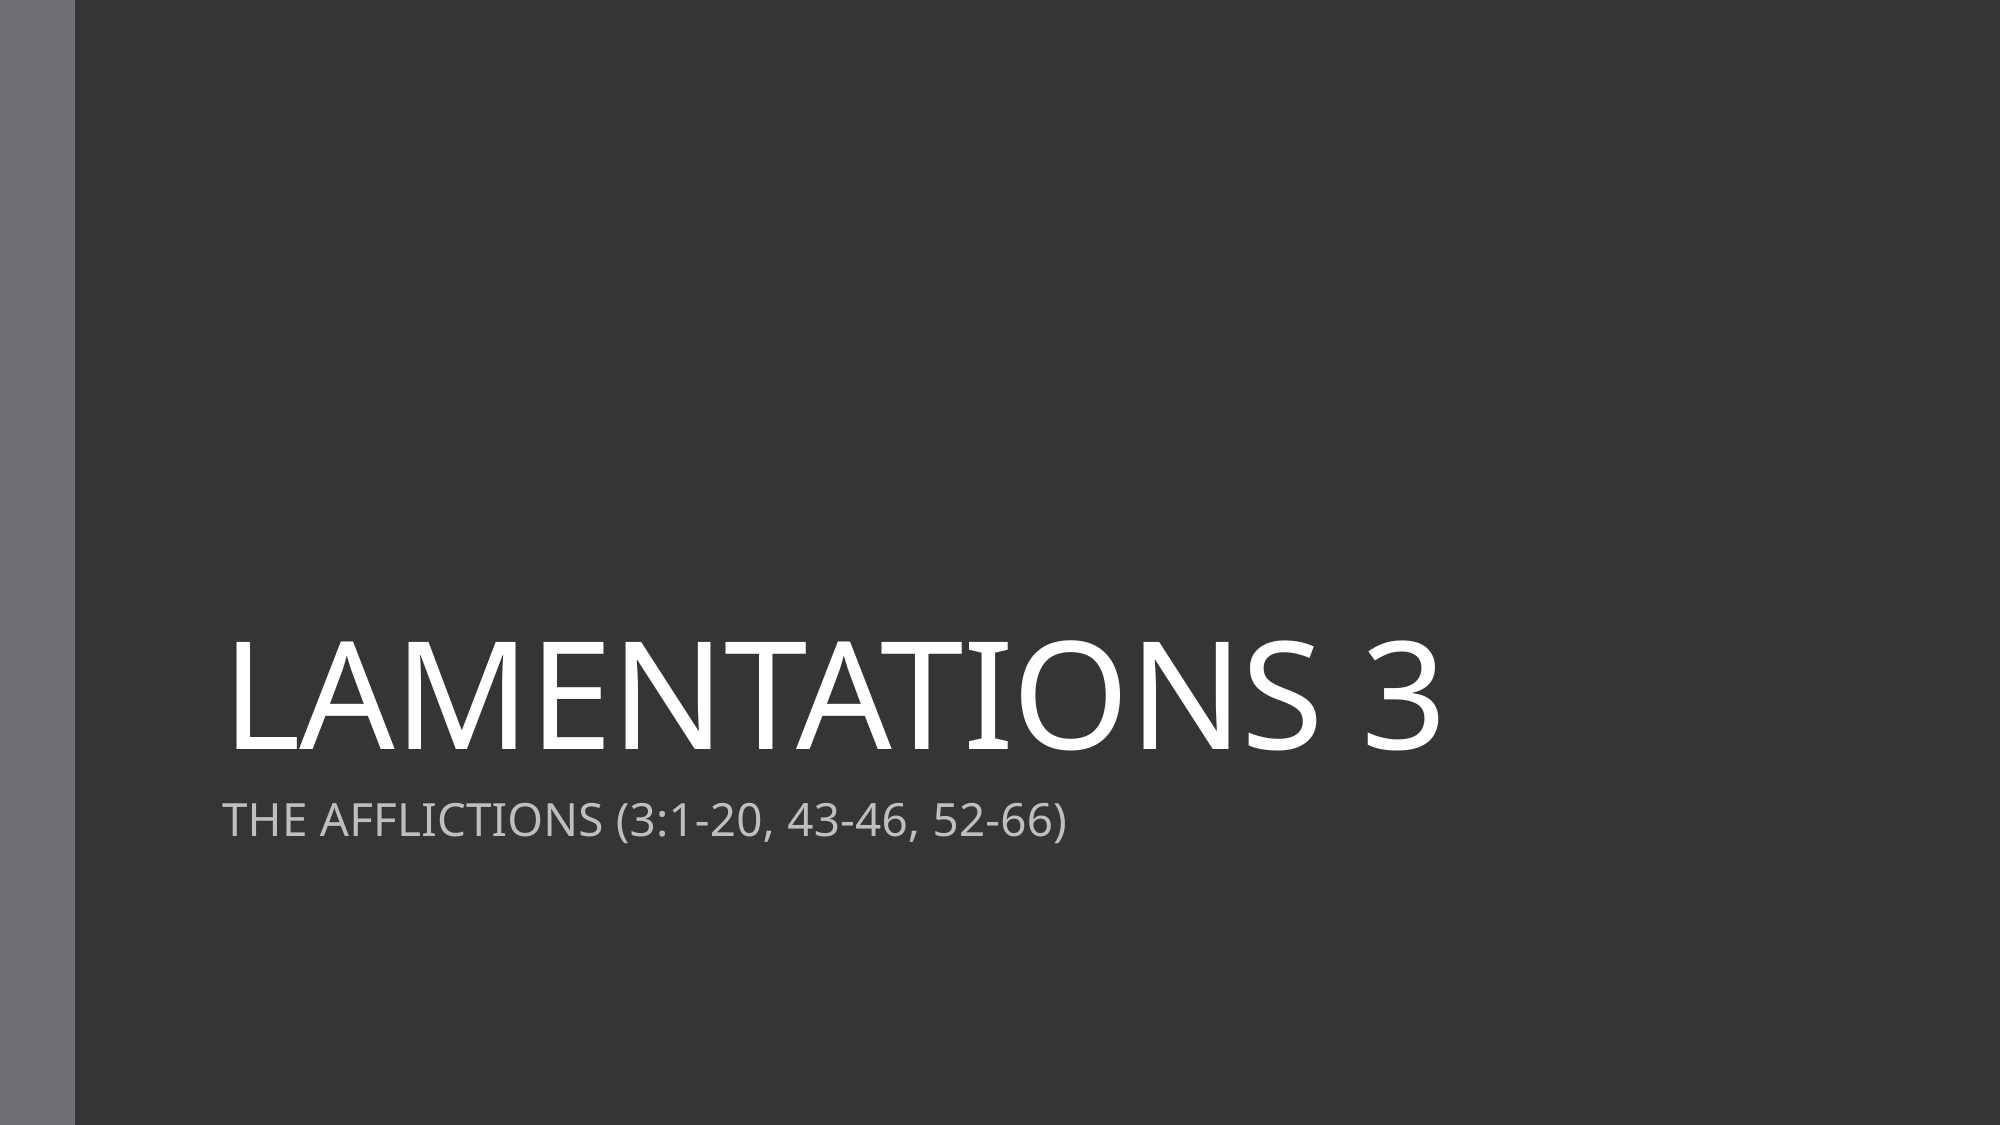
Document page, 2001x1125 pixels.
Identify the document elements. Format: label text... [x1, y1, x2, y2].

title LAMENTATIONS 3 [206, 124, 1752, 787]
subtitle THE AFFLICTIONS (3:1-20, 43-46, 52-66) [206, 787, 1752, 1066]
